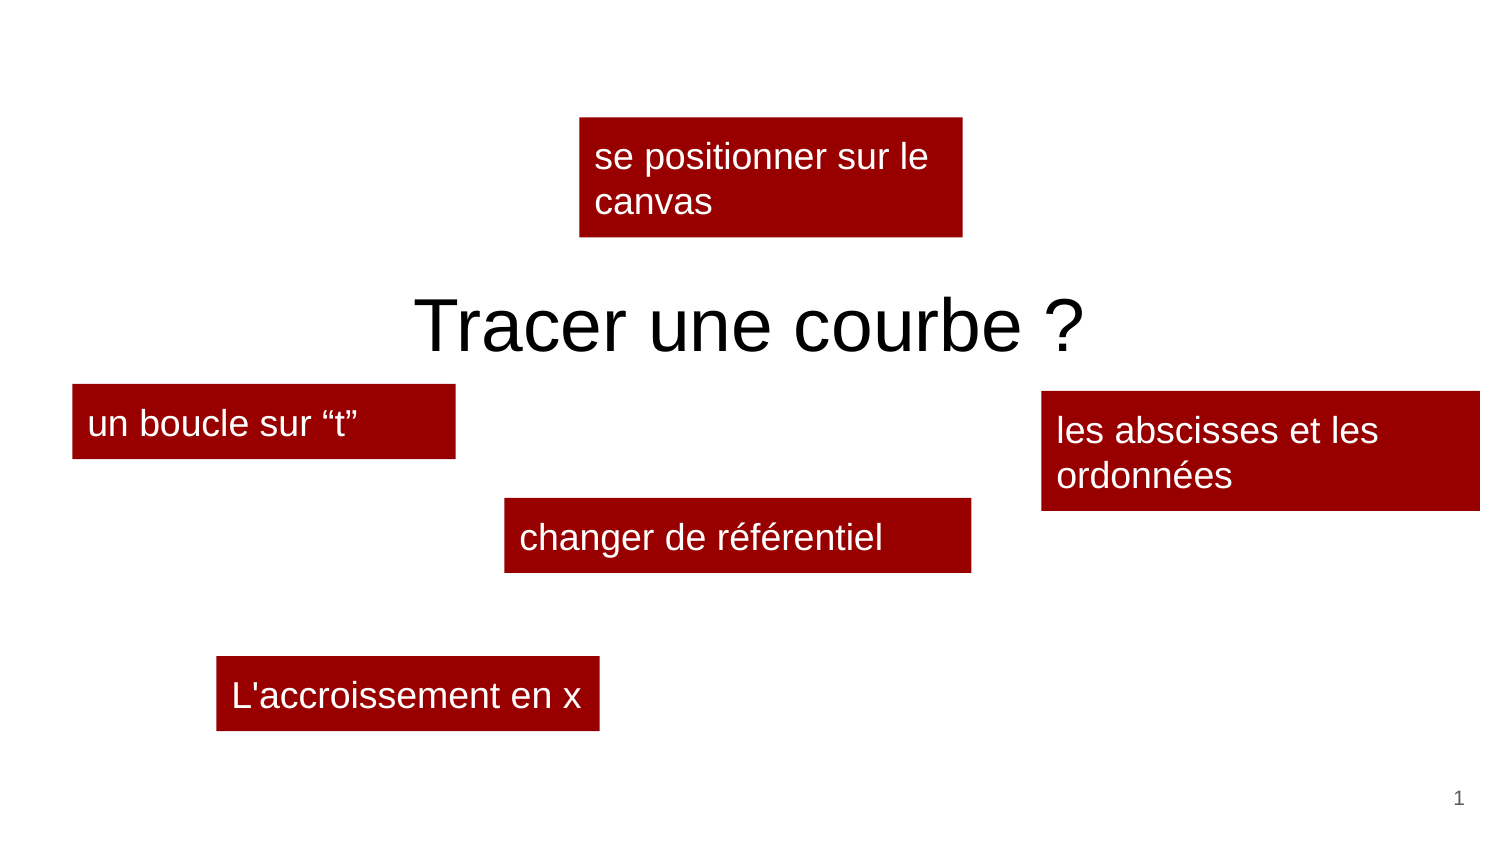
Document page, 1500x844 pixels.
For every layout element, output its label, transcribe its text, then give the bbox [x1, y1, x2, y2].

text_box L'accroissement en x [216, 656, 600, 732]
slide_number <number> [1389, 764, 1480, 830]
text_box les abscisses et les ordonnées [1041, 390, 1480, 511]
text_box changer de référentiel [504, 497, 972, 573]
text_box un boucle sur “t” [72, 383, 456, 460]
title Tracer une courbe ? [51, 252, 1449, 391]
text_box se positionner sur le canvas [579, 117, 963, 238]
